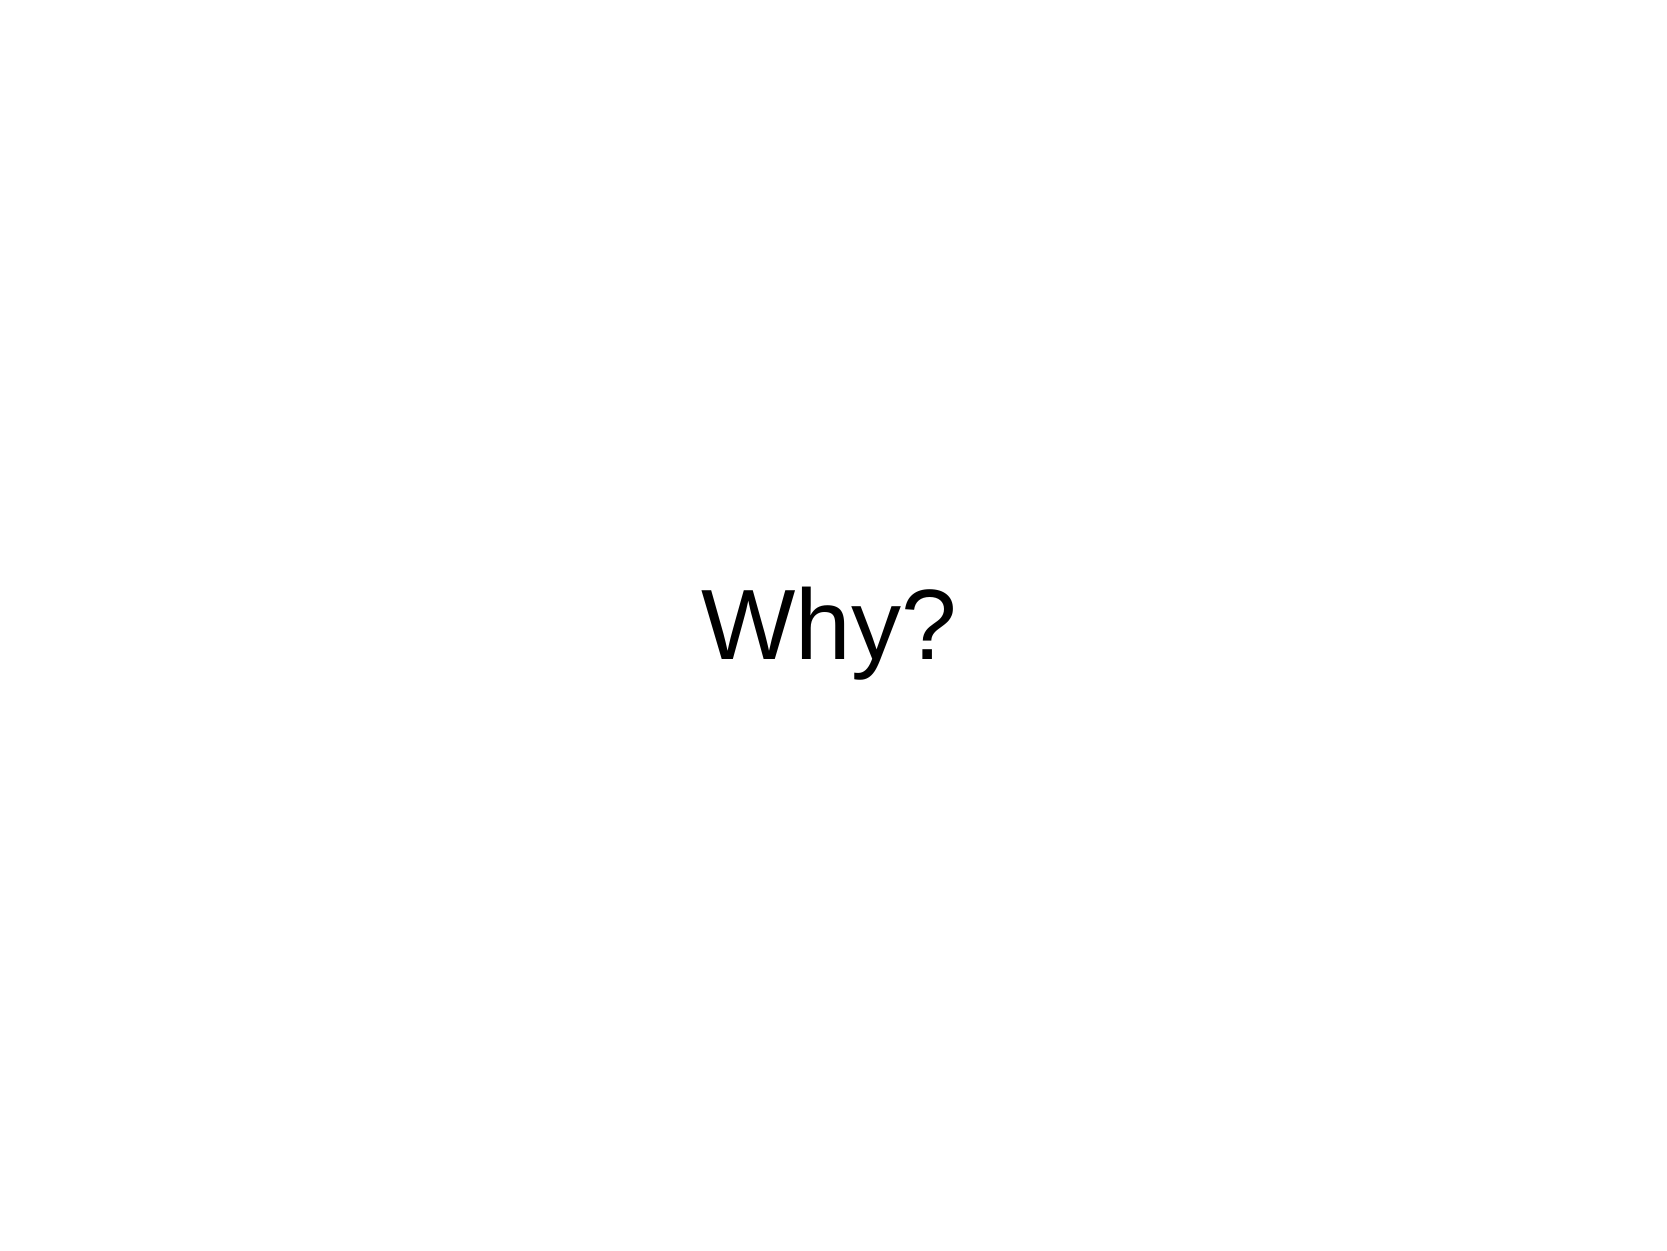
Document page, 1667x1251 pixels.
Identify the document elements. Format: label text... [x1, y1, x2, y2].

title Why? [120, 528, 1538, 723]
